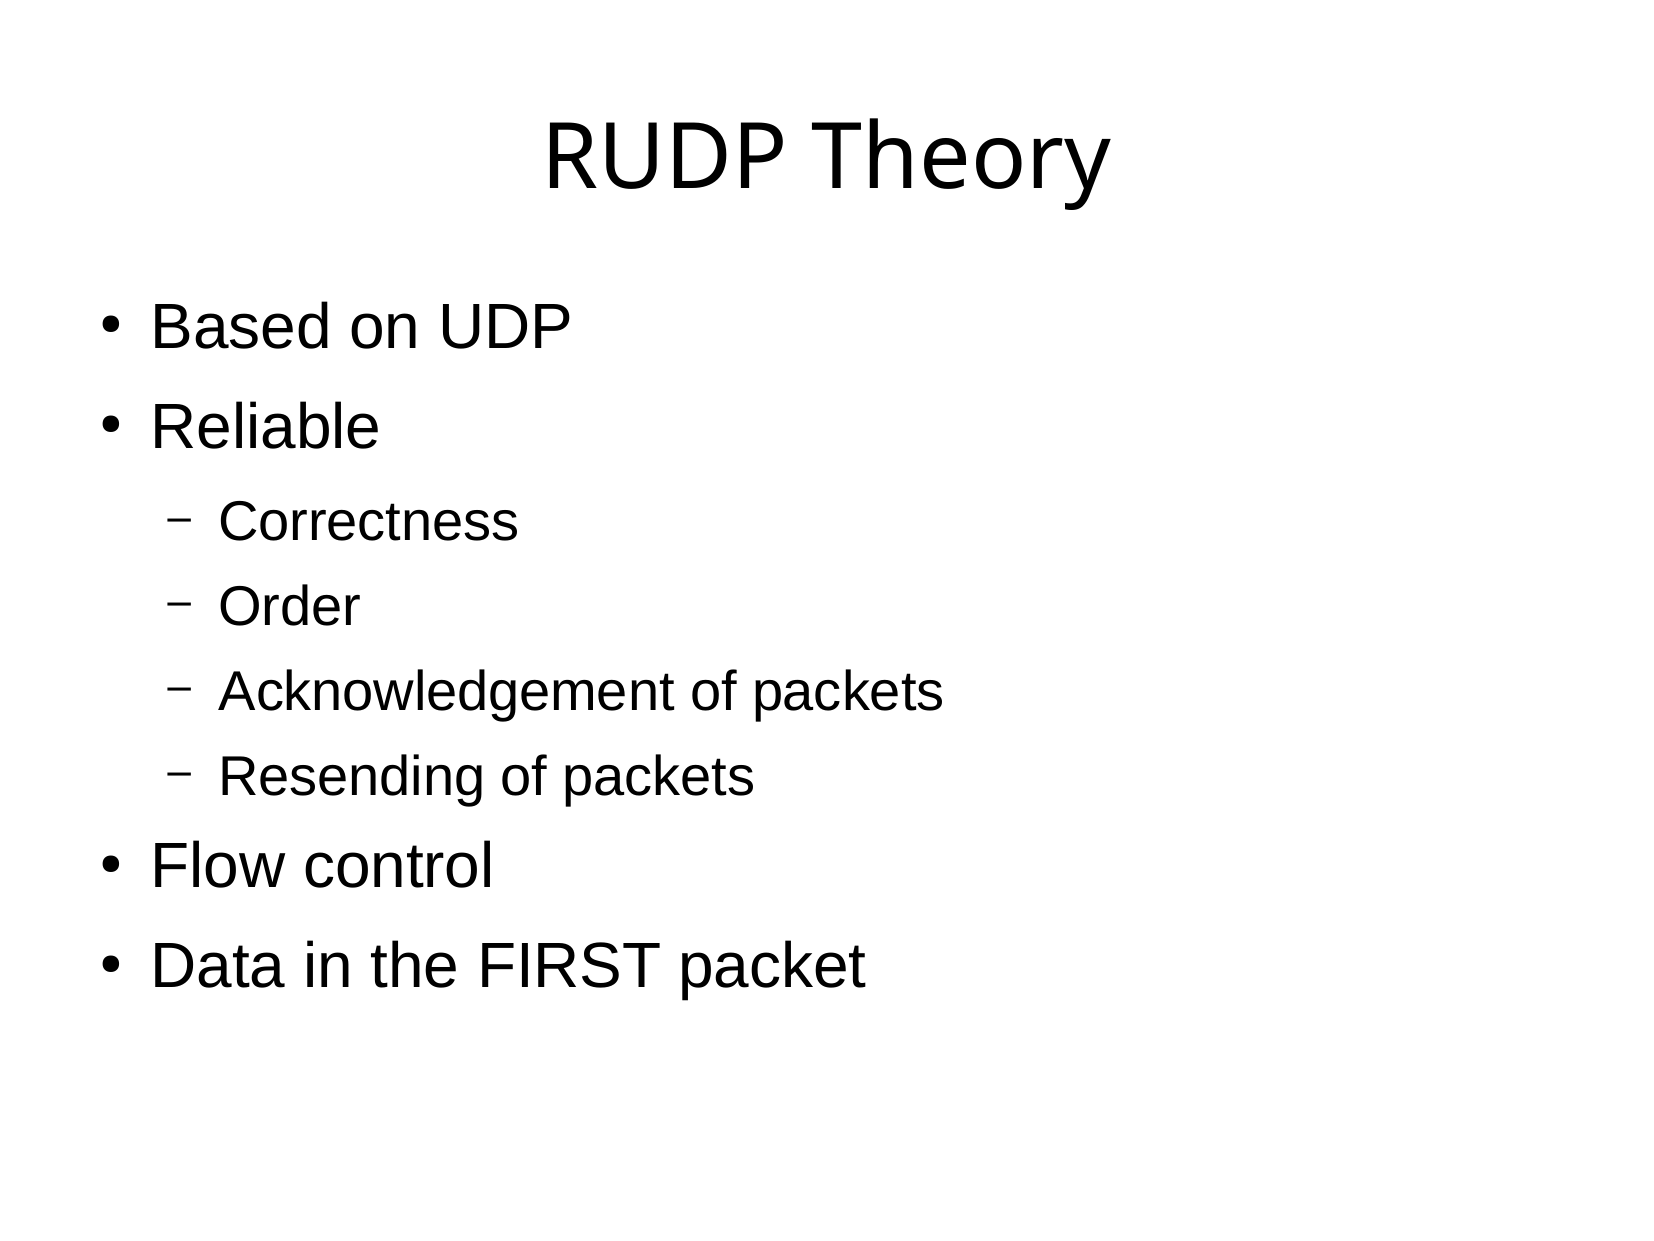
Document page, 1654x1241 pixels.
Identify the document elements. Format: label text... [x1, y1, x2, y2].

list Based on UDP Reliable Correctness Order Acknowledgement of packets Resending of packets Flow control Data in the FIRST packet [82, 290, 1538, 1010]
title RUDP Theory [82, 49, 1571, 257]
